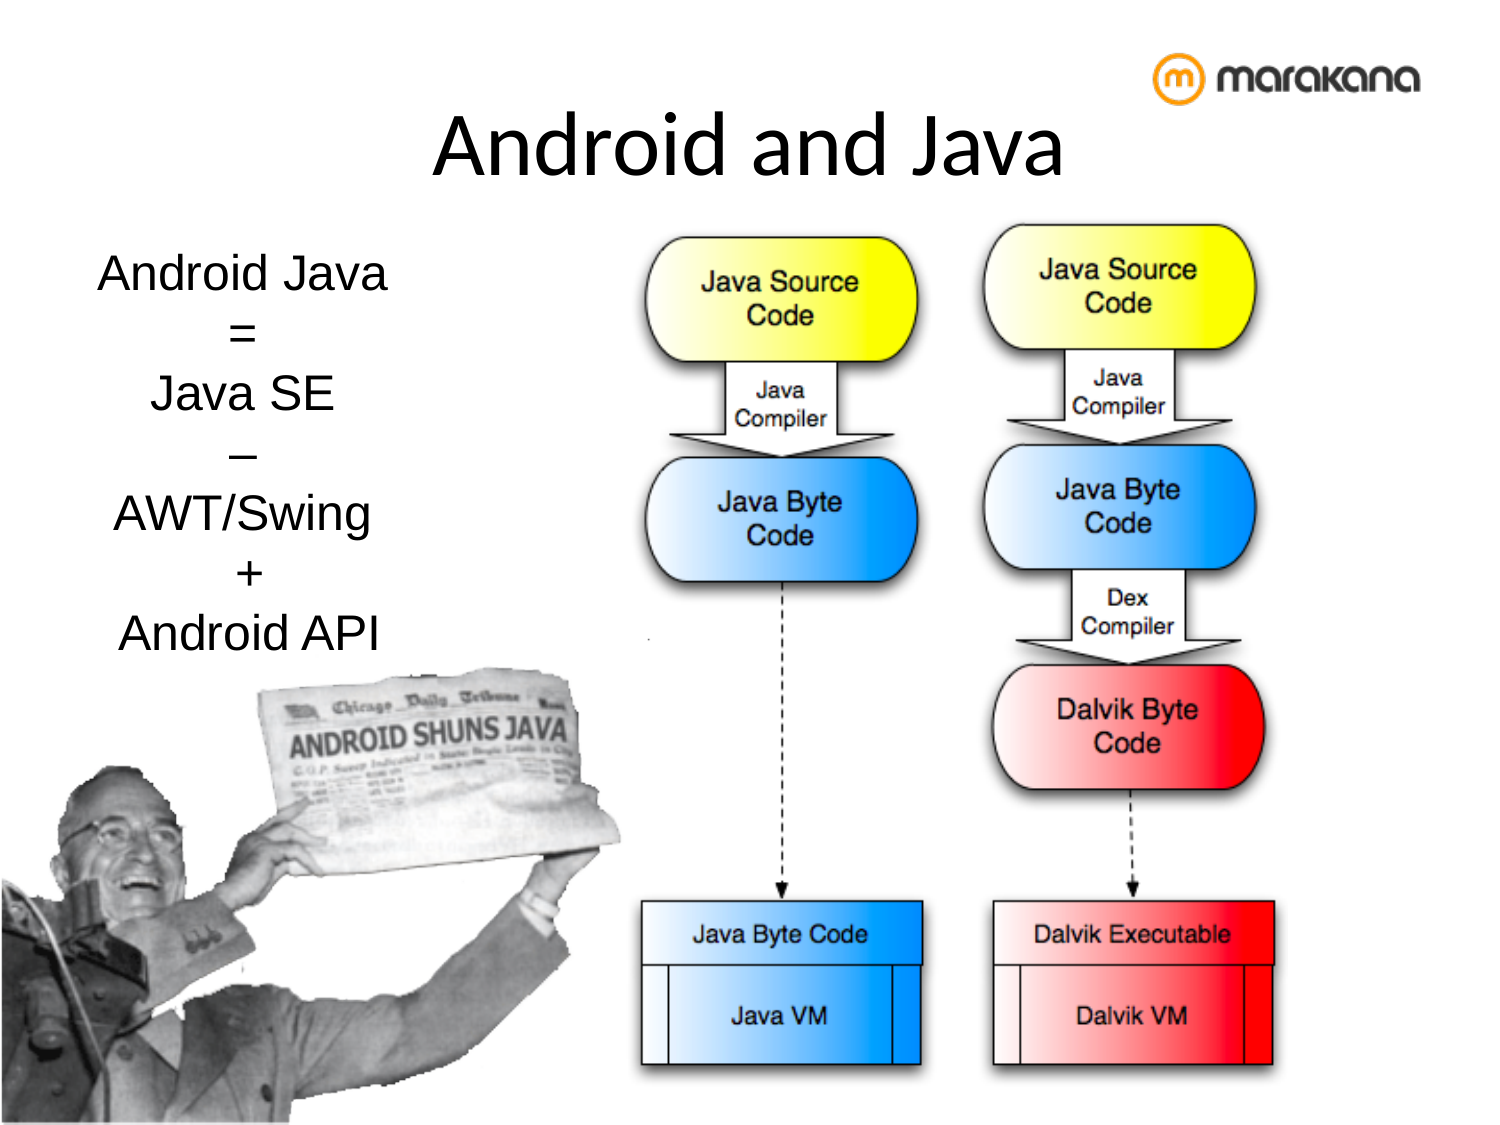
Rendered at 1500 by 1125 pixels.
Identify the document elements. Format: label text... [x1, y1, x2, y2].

title Android and Java [75, 45, 1425, 233]
text_box Android Java = Java SE – AWT/Swing + Android API [75, 232, 425, 668]
picture [0, 212, 1288, 1125]
